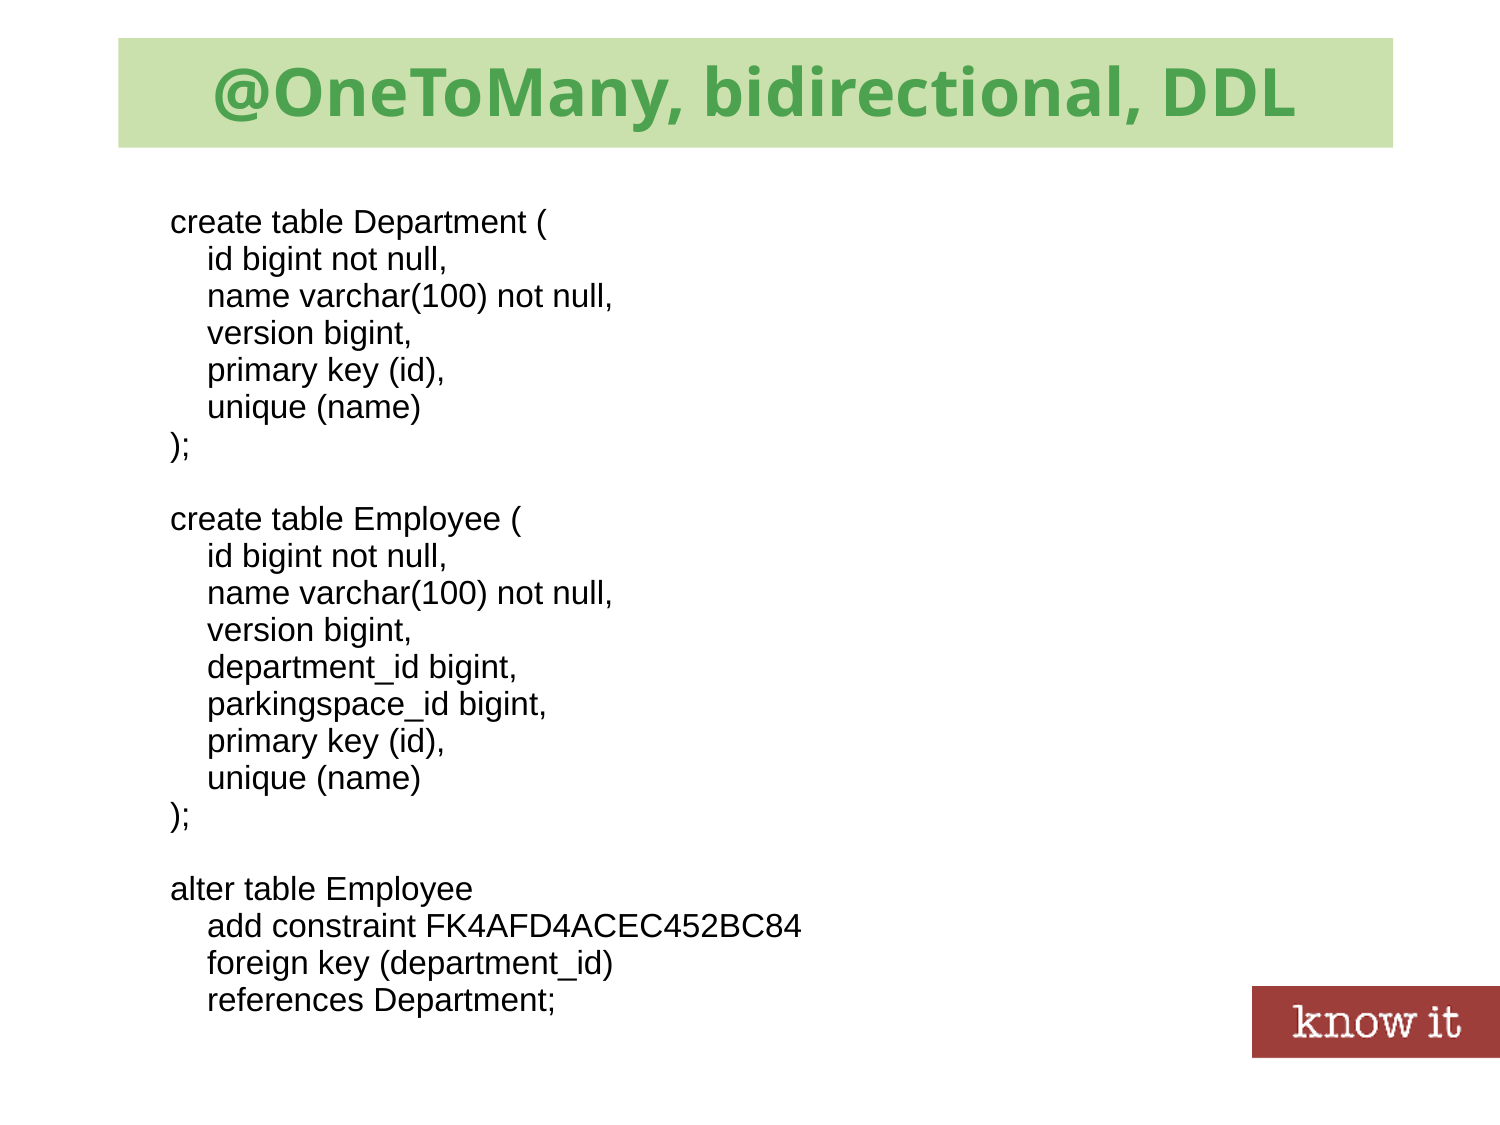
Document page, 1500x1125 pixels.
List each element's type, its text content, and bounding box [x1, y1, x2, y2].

text_box create table Department ( id bigint not null, name varchar(100) not null, version bigint, primary key (id), unique (name) ); create table Employee ( id bigint not null, name varchar(100) not null, version bigint, department_id bigint, parkingspace_id bigint, primary key (id), unique (name) ); alter table Employee add constraint FK4AFD4ACEC452BC84 foreign key (department_id) references Department; [118, 196, 934, 1032]
text_box @OneToMany, bidirectional, DDL [118, 38, 1394, 148]
picture [1252, 986, 1500, 1058]
